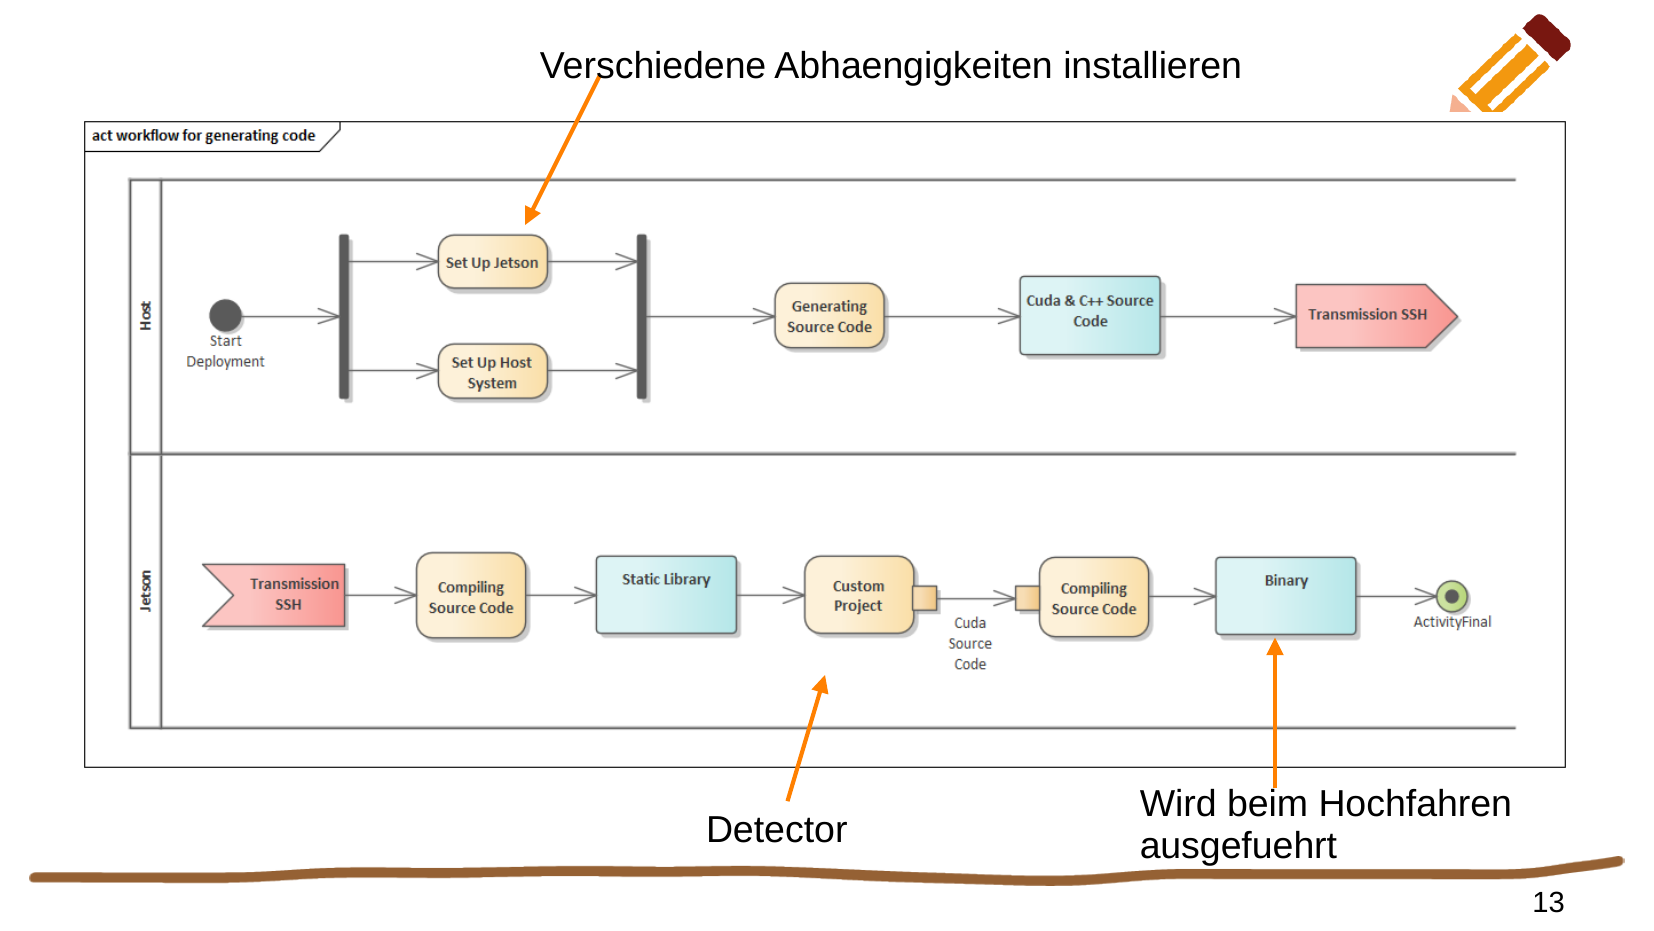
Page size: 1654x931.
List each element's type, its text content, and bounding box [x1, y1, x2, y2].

picture [75, 14, 1574, 776]
text_box Detector [691, 801, 863, 901]
text_box Wird beim Hochfahren ausgefuehrt [1125, 775, 1527, 875]
text_box Verschiedene Abhaengigkeiten installieren [525, 37, 1257, 95]
picture [29, 856, 691, 886]
picture [863, 856, 1625, 886]
